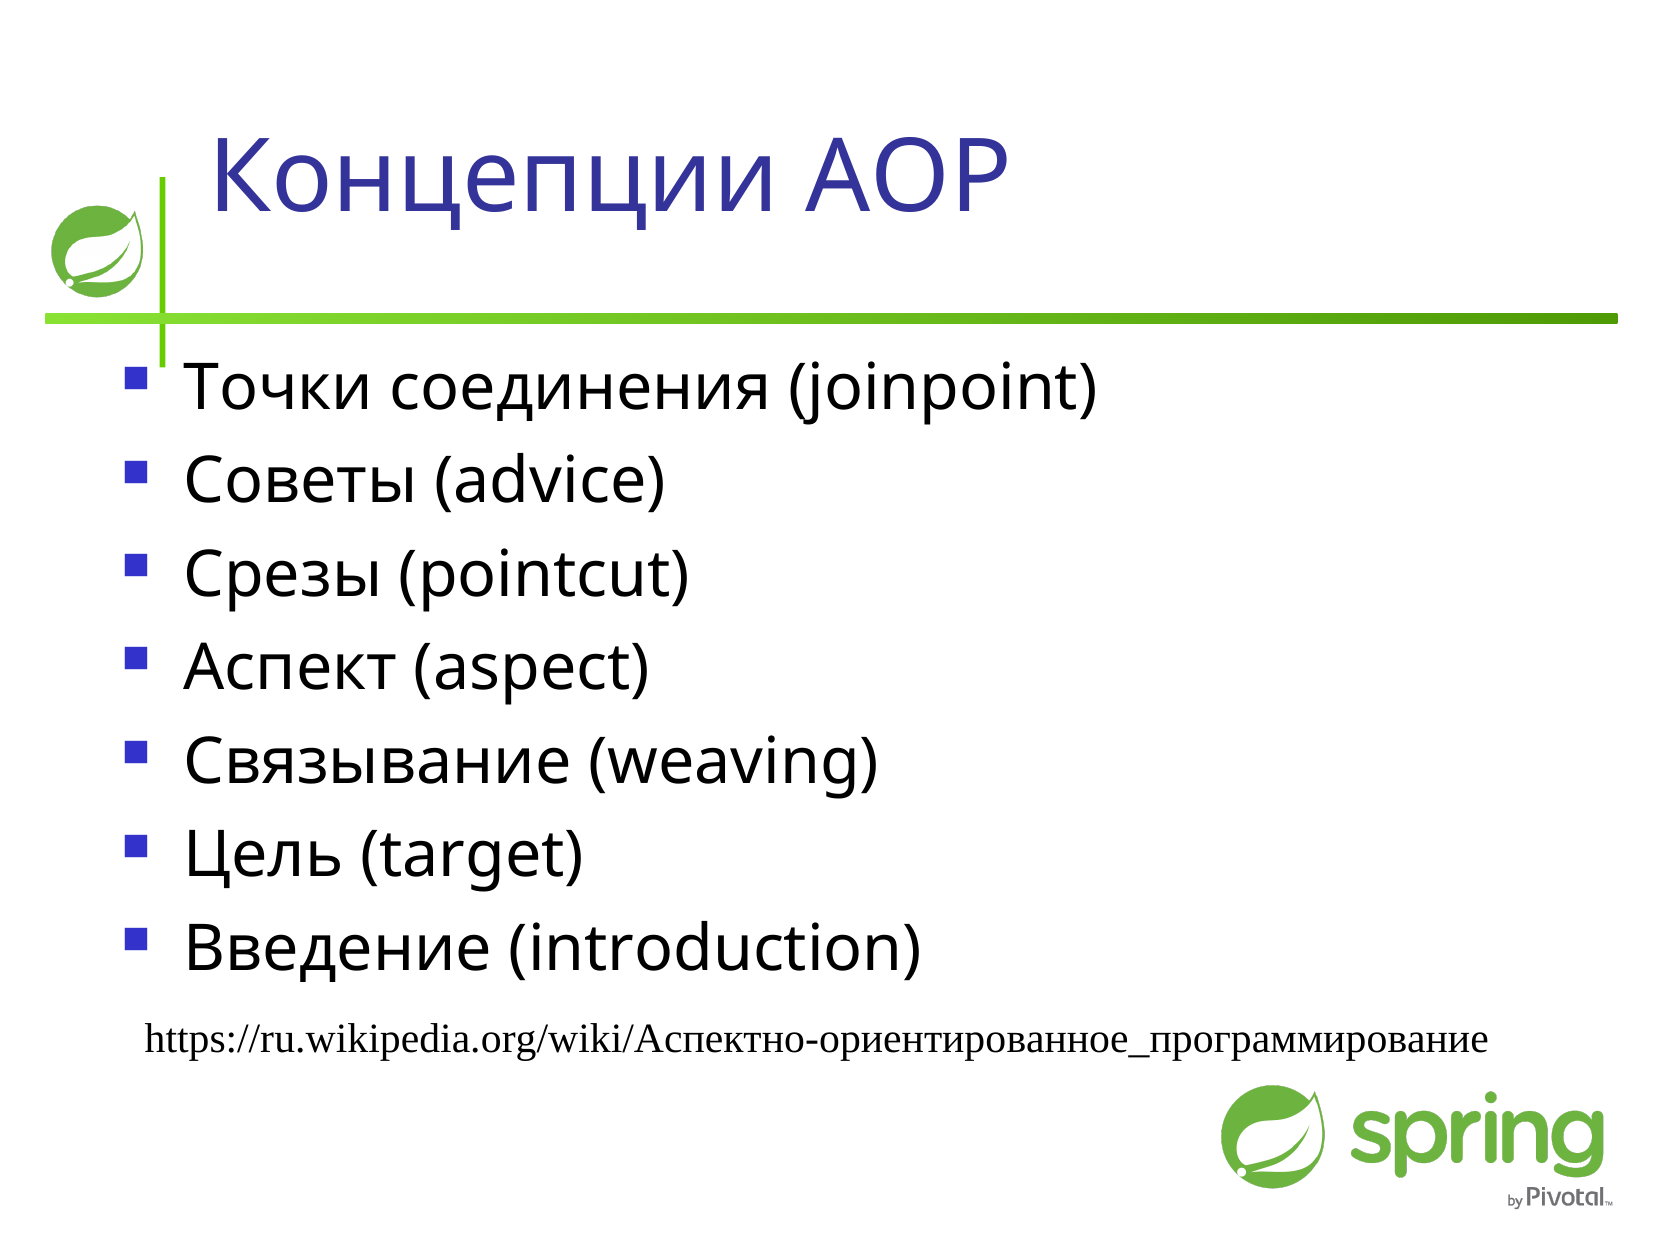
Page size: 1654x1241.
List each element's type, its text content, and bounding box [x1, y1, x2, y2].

text_box https://ru.wikipedia.org/wiki/Аспектно-ориентированное_программирование [129, 1003, 1524, 1139]
title Концепции AOP [208, 38, 1618, 304]
picture [1216, 1081, 1618, 1212]
list Точки соединения (joinpoint) Советы (advice) Срезы (pointcut) Аспект (aspect) Связывание (weaving) Цель (target) Введение (introduction) [121, 344, 1534, 1173]
